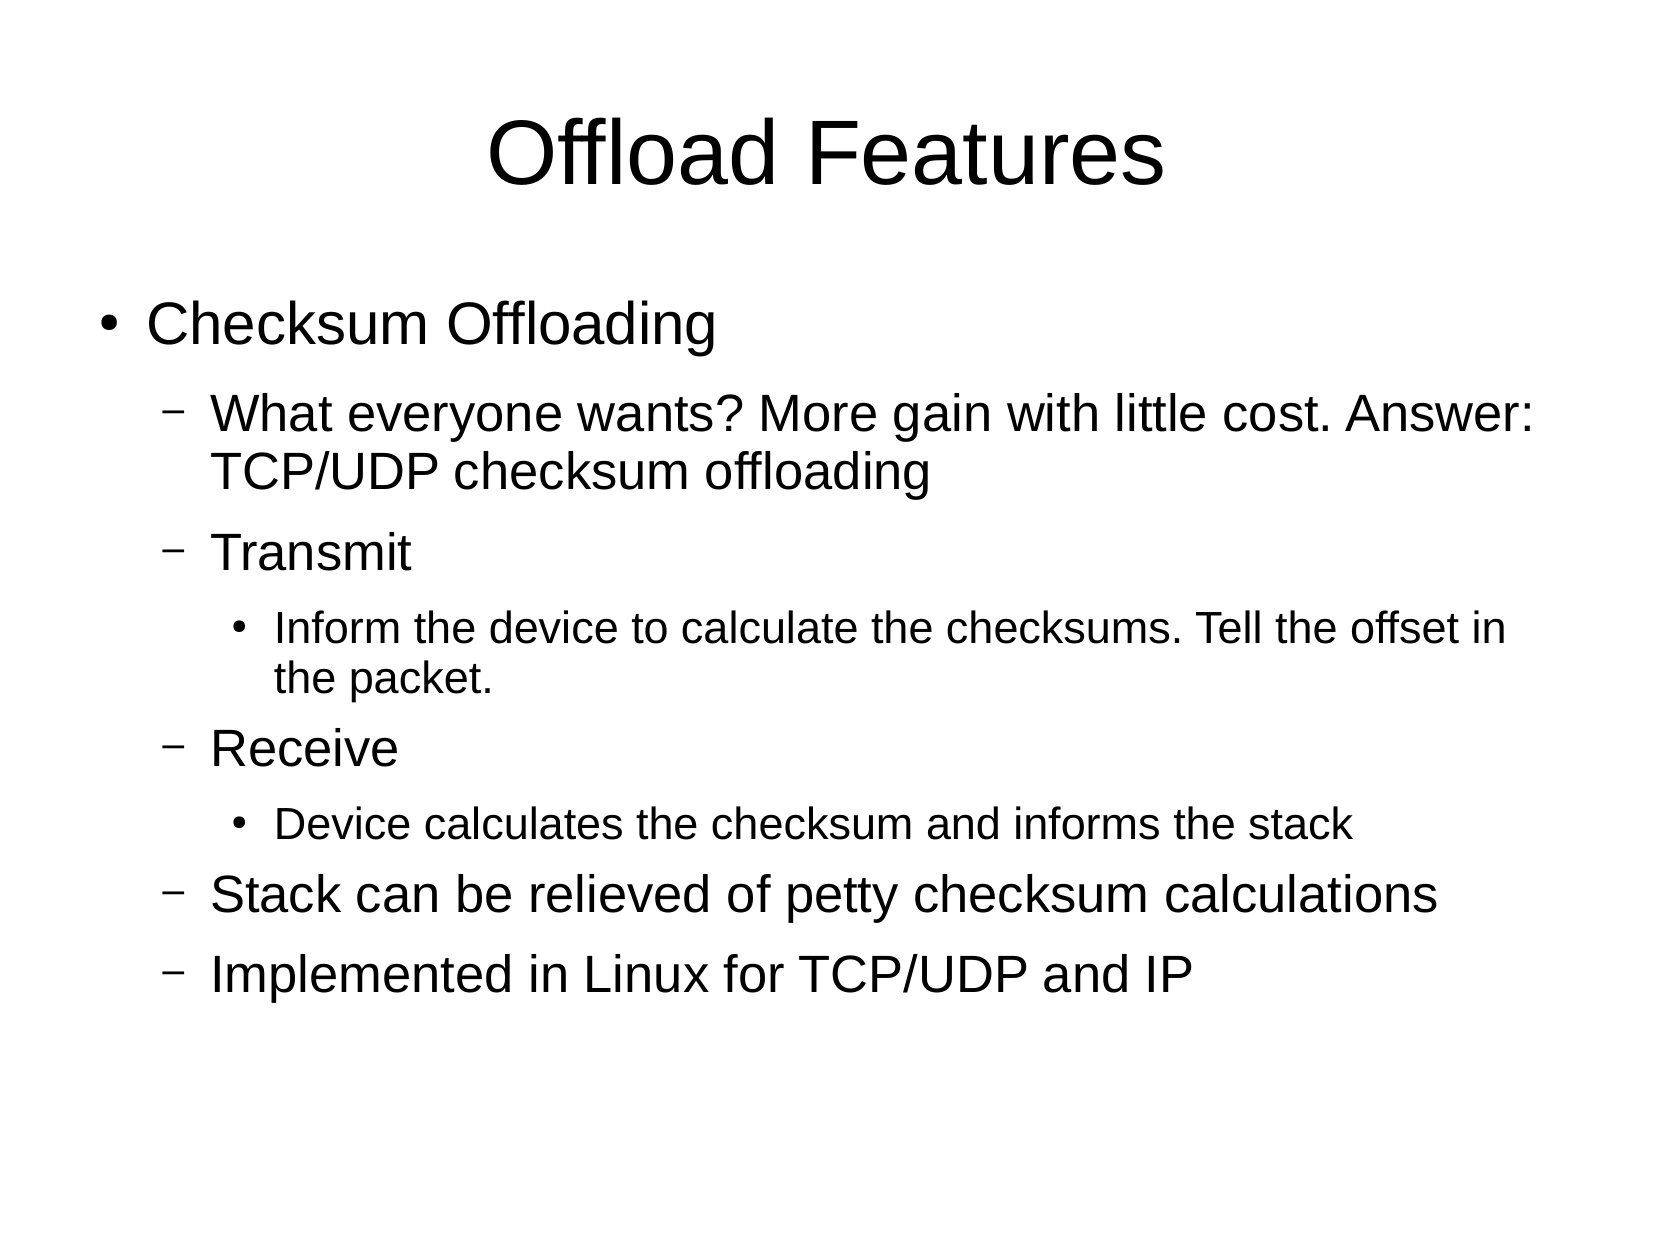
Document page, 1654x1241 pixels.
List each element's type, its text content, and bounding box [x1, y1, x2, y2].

list Checksum Offloading What everyone wants? More gain with little cost. Answer: TCP/UDP checksum offloading Transmit Inform the device to calculate the checksums. Tell the offset in the packet. Receive Device calculates the checksum and informs the stack Stack can be relieved of petty checksum calculations Implemented in Linux for TCP/UDP and IP [82, 290, 1571, 1010]
title Offload Features [82, 49, 1571, 257]
